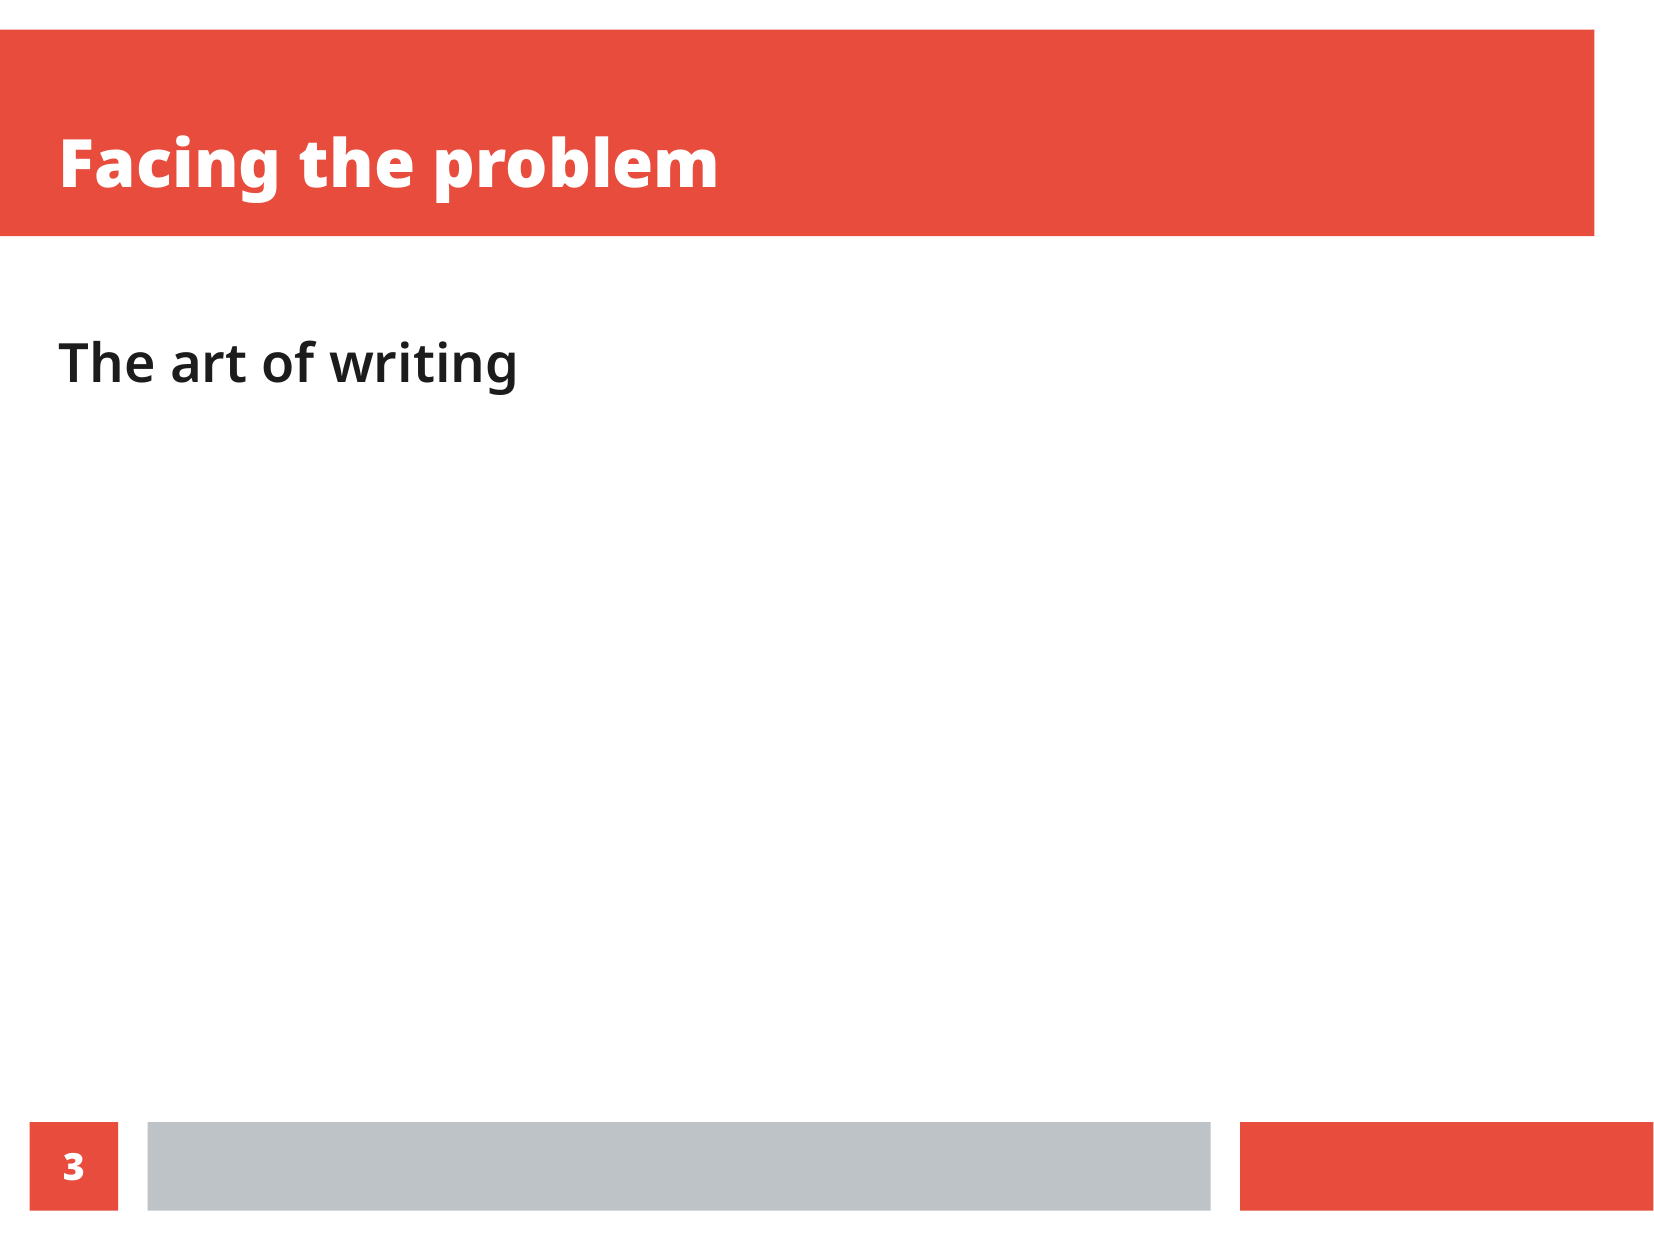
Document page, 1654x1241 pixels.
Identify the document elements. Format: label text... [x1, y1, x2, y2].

title Facing the problem [59, 59, 1595, 207]
list The art of writing [59, 324, 1565, 1093]
